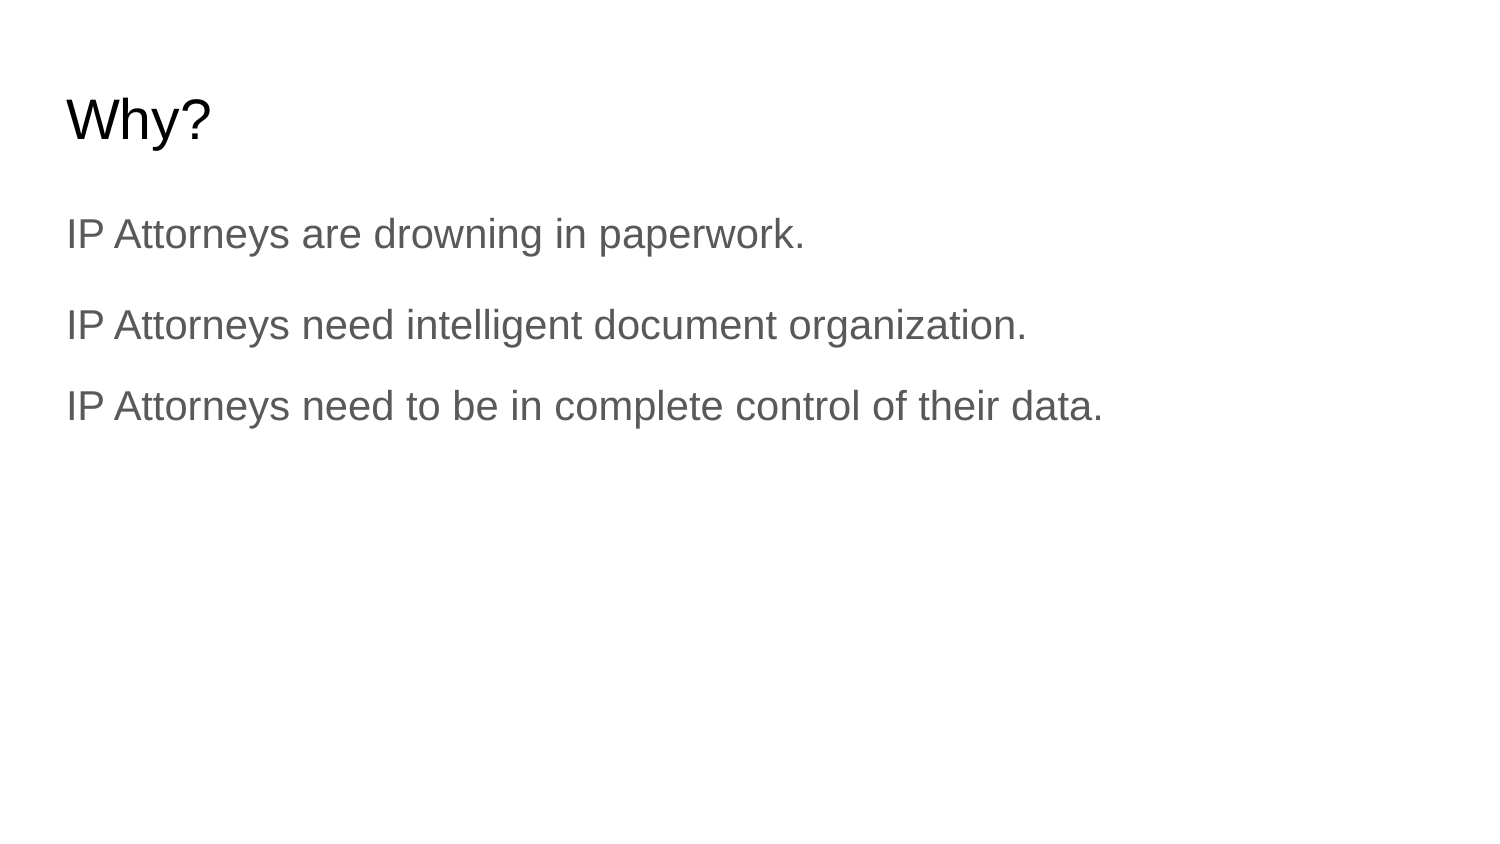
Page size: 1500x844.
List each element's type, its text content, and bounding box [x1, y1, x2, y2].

text_box IP Attorneys need intelligent document organization. [51, 282, 1084, 363]
title Why? [51, 72, 1449, 167]
list IP Attorneys are drowning in paperwork. [51, 189, 1449, 283]
text_box IP Attorneys need to be in complete control of their data. [51, 363, 1271, 444]
